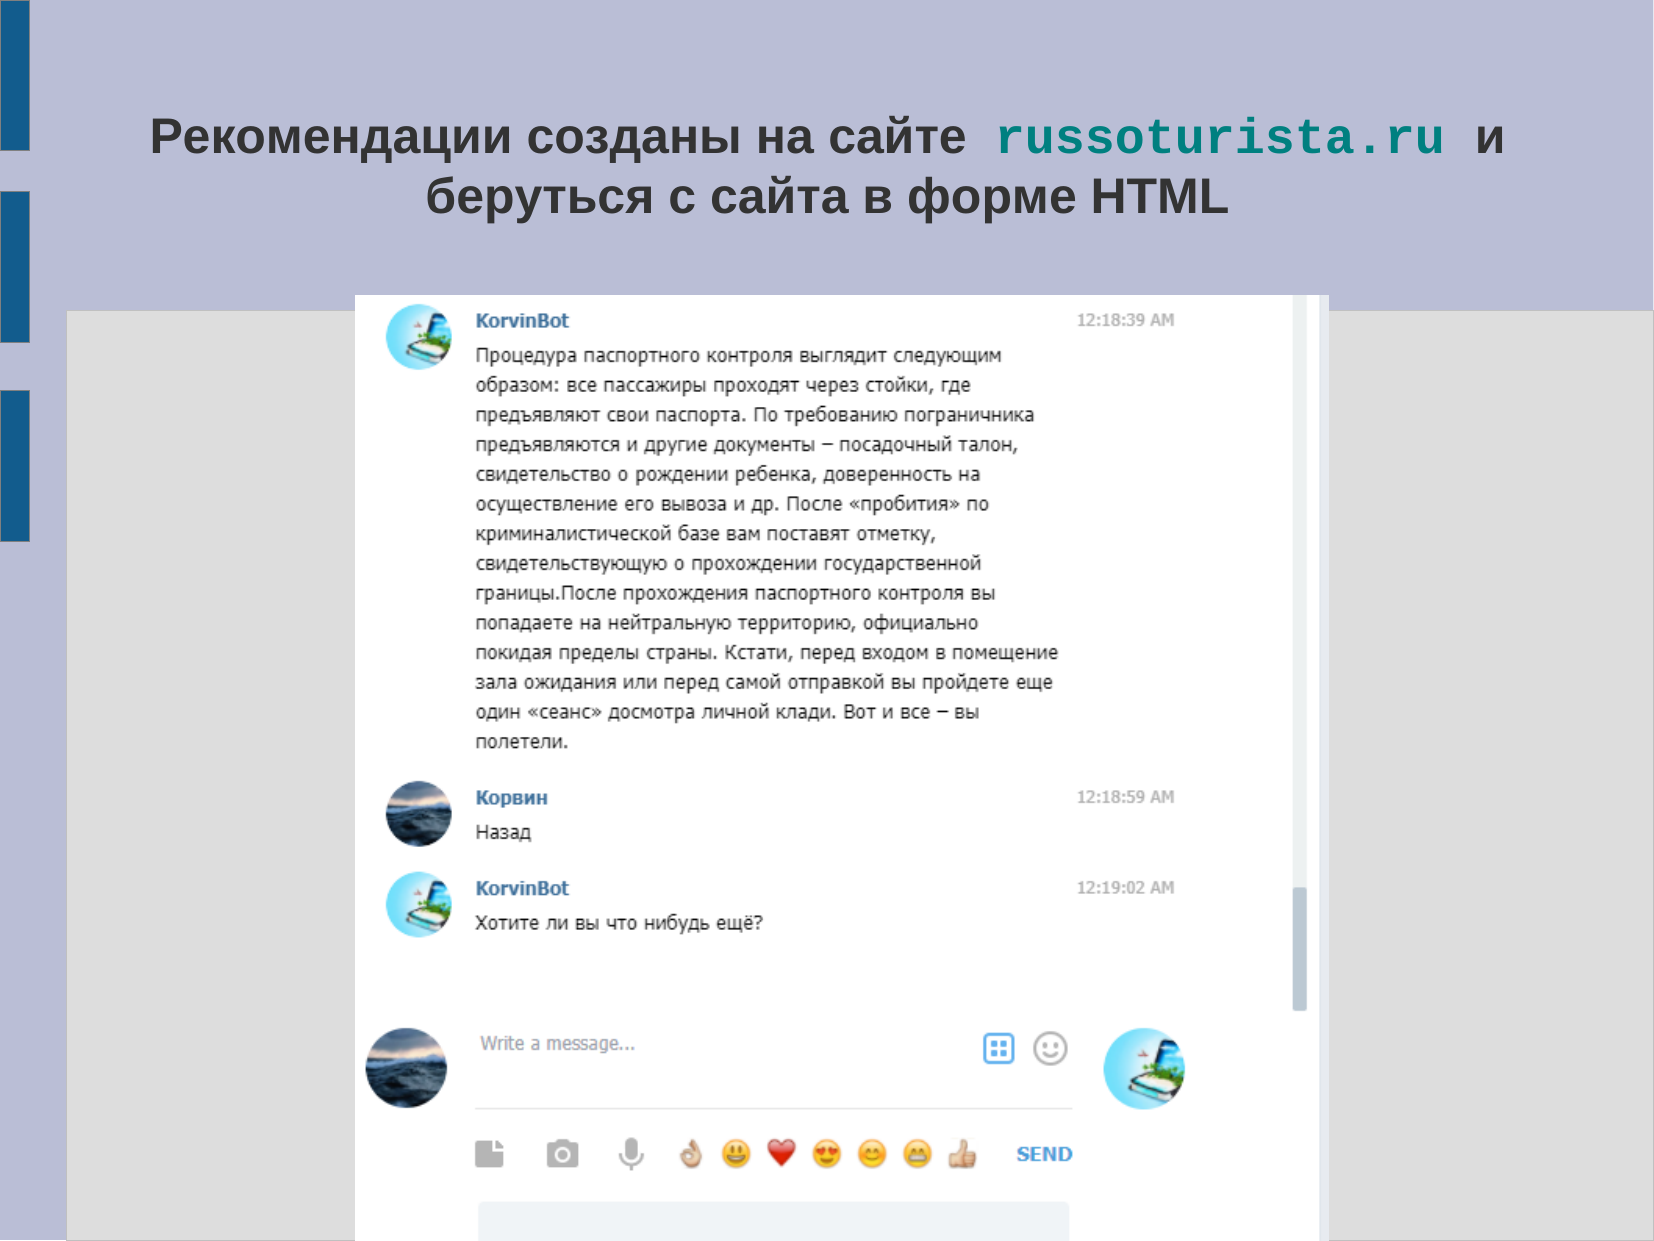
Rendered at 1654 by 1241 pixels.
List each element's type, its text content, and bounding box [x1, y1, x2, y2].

picture [355, 295, 1329, 1241]
title Рекомендации созданы на сайте russoturista.ru и беруться с сайта в форме HTML [121, 91, 1534, 299]
